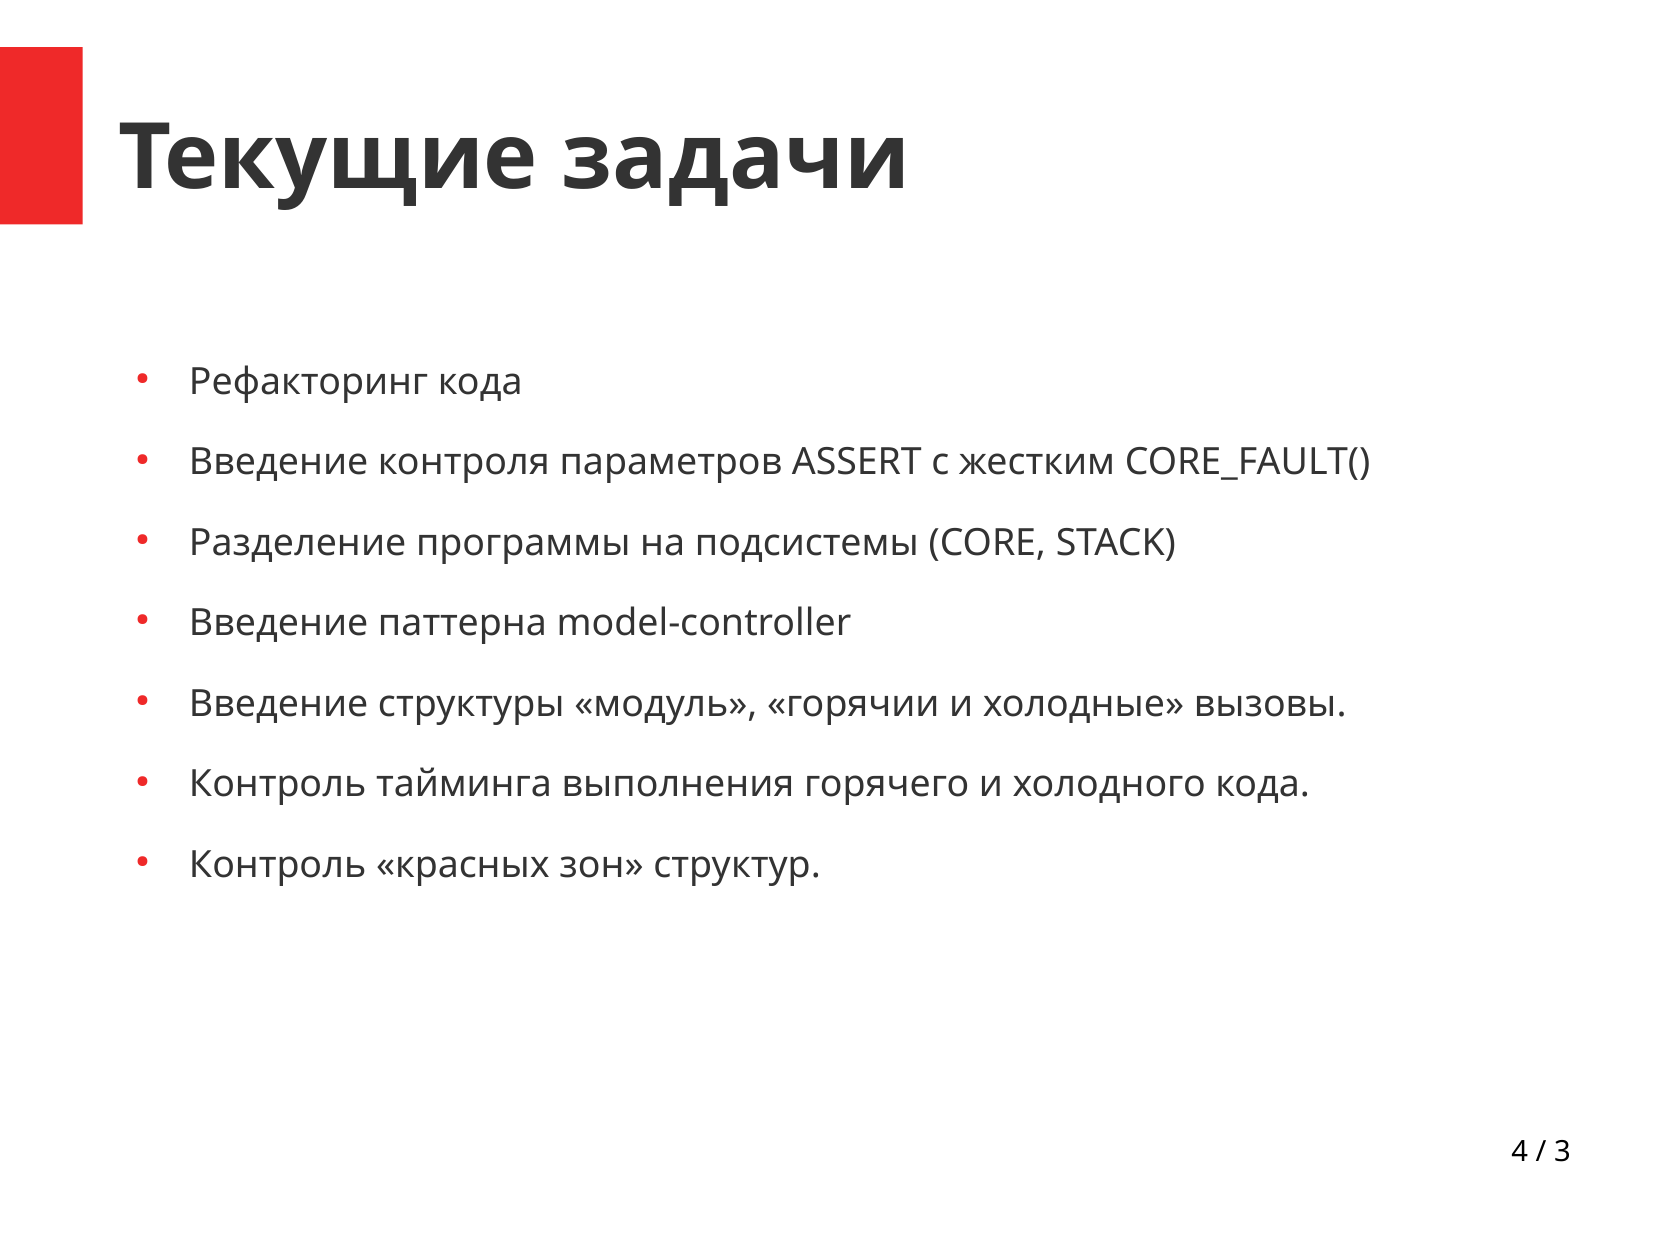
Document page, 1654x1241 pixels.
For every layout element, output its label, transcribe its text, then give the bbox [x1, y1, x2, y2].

list Рефакторинг кода Введение контроля параметров ASSERT с жестким CORE_FAULT() Разделение программы на подсистемы (CORE, STACK) Введение паттерна model-controller Введение структуры «модуль», «горячии и холодные» вызовы. Контроль тайминга выполнения горячего и холодного кода. Контроль «красных зон» структур. [118, 354, 1536, 1074]
title Текущие задачи [118, 49, 1571, 257]
